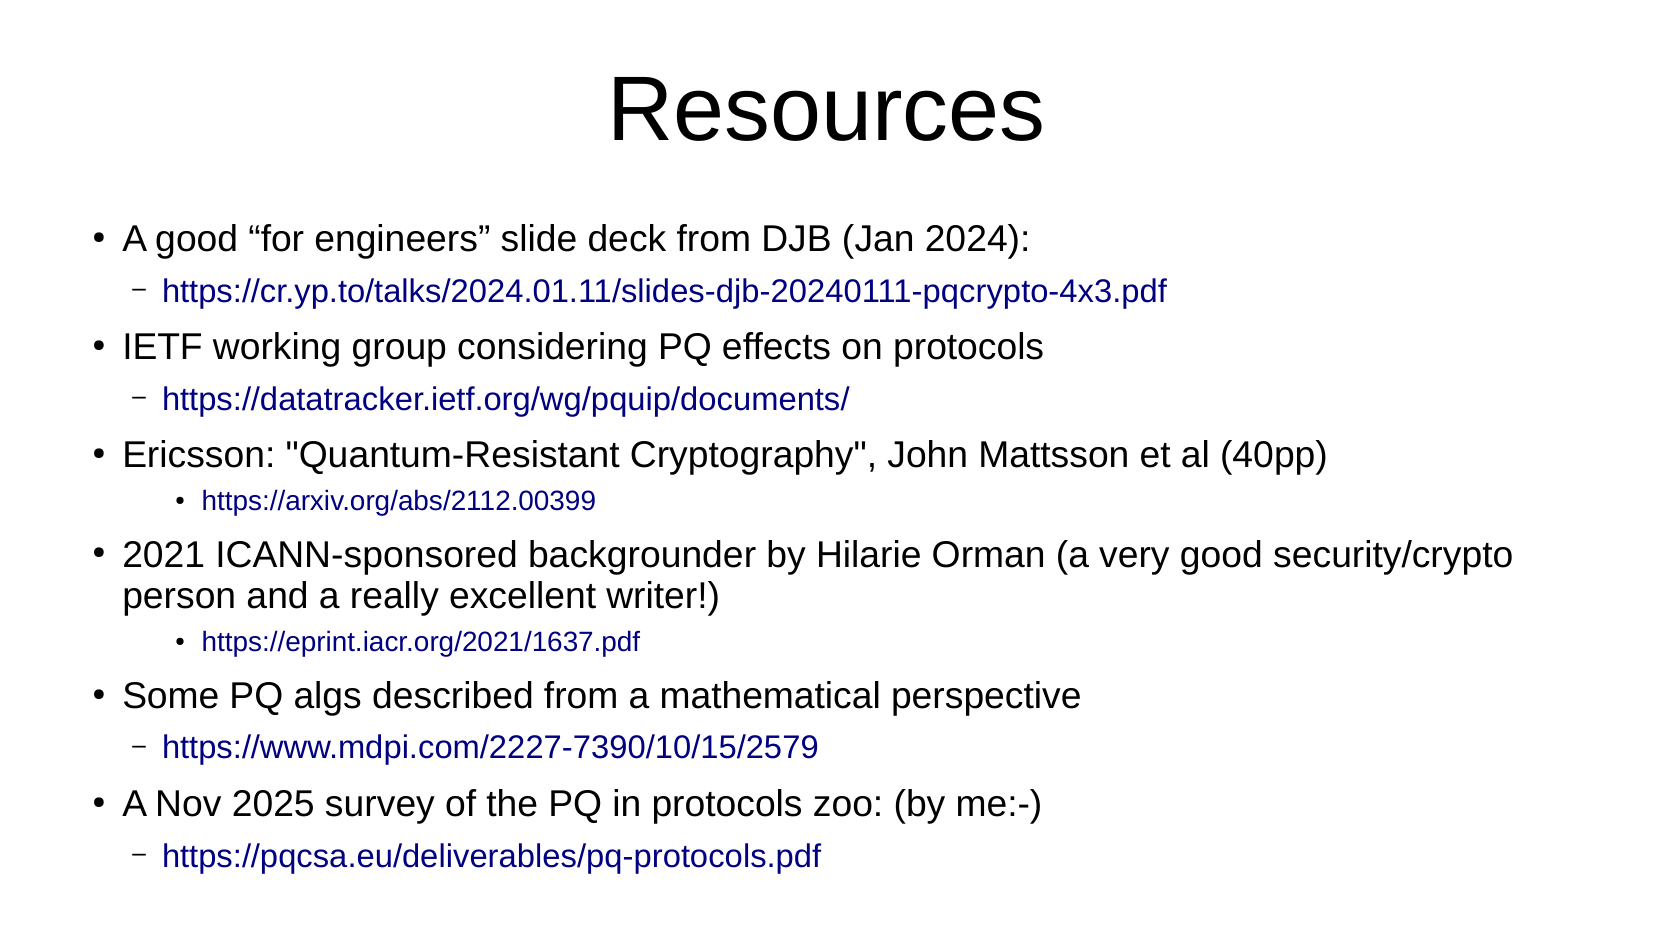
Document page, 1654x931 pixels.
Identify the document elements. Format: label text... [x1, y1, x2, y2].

title Resources [82, 31, 1571, 187]
list A good “for engineers” slide deck from DJB (Jan 2024): https://cr.yp.to/talks/2024.01.11/slides-djb-20240111-pqcrypto-4x3.pdf IETF working group considering PQ effects on protocols https://datatracker.ietf.org/wg/pquip/documents/ Ericsson: "Quantum-Resistant Cryptography", John Mattsson et al (40pp) https://arxiv.org/abs/2112.00399 2021 ICANN-sponsored backgrounder by Hilarie Orman (a very good security/crypto person and a really excellent writer!) https://eprint.iacr.org/2021/1637.pdf Some PQ algs described from a mathematical perspective https://www.mdpi.com/2227-7390/10/15/2579 A Nov 2025 survey of the PQ in protocols zoo: (by me:-) https://pqcsa.eu/deliverables/pq-protocols.pdf [82, 217, 1571, 885]
